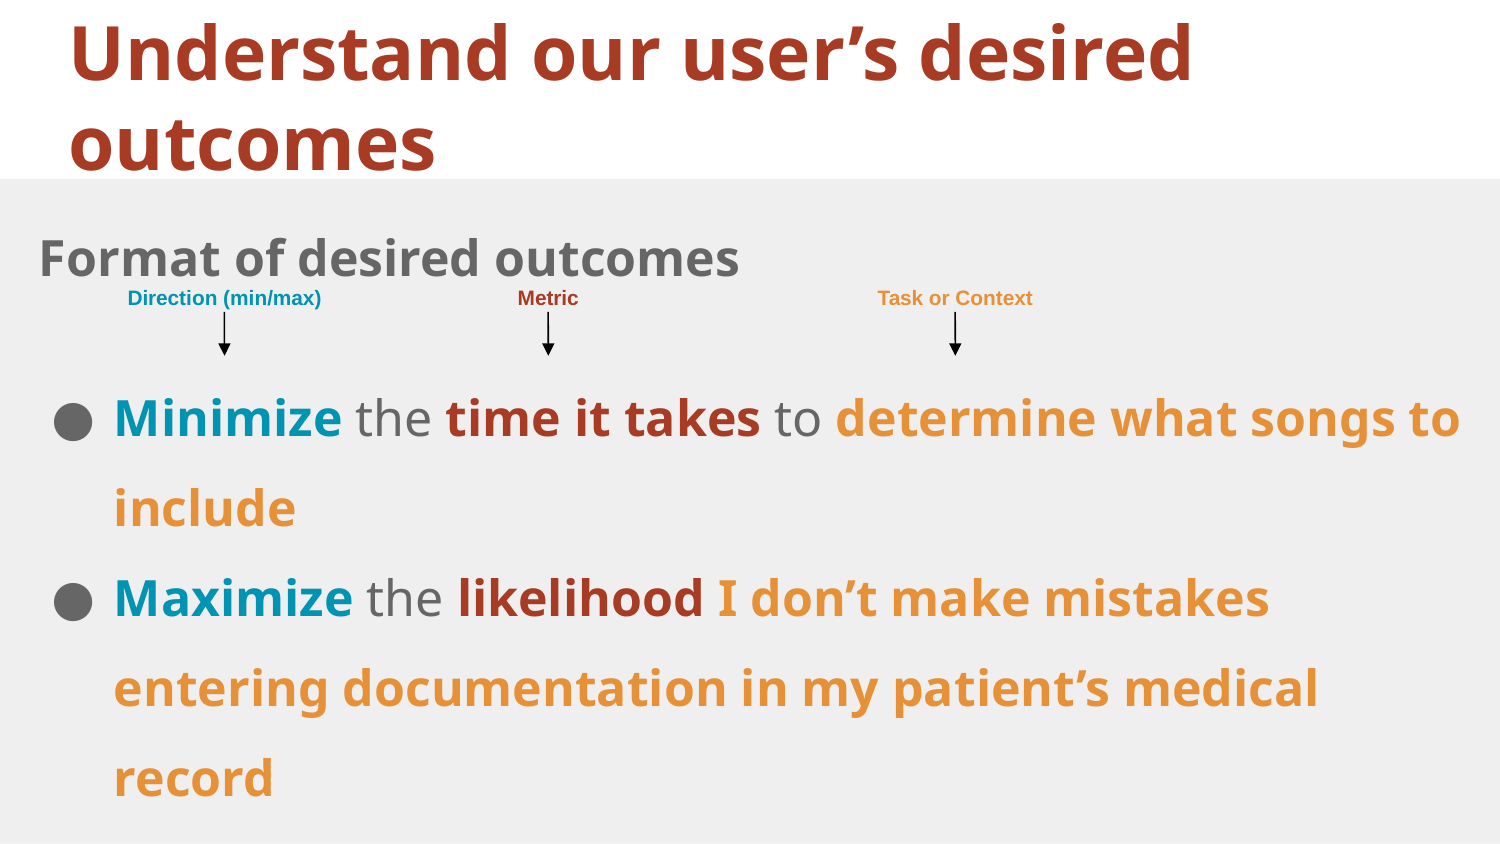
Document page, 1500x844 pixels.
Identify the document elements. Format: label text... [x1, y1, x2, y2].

text_box Metric [413, 269, 683, 339]
text_box Direction (min/max) [89, 269, 359, 339]
text_box Format of desired outcomes Minimize the time it takes to determine what songs to include Maximize the likelihood I don’t make mistakes entering documentation in my patient’s medical record Minimize the time it takes to find the information I need [0, 178, 1500, 844]
text_box Understand our user’s desired outcomes [53, 39, 1500, 152]
text_box Task or Context [820, 269, 1090, 339]
